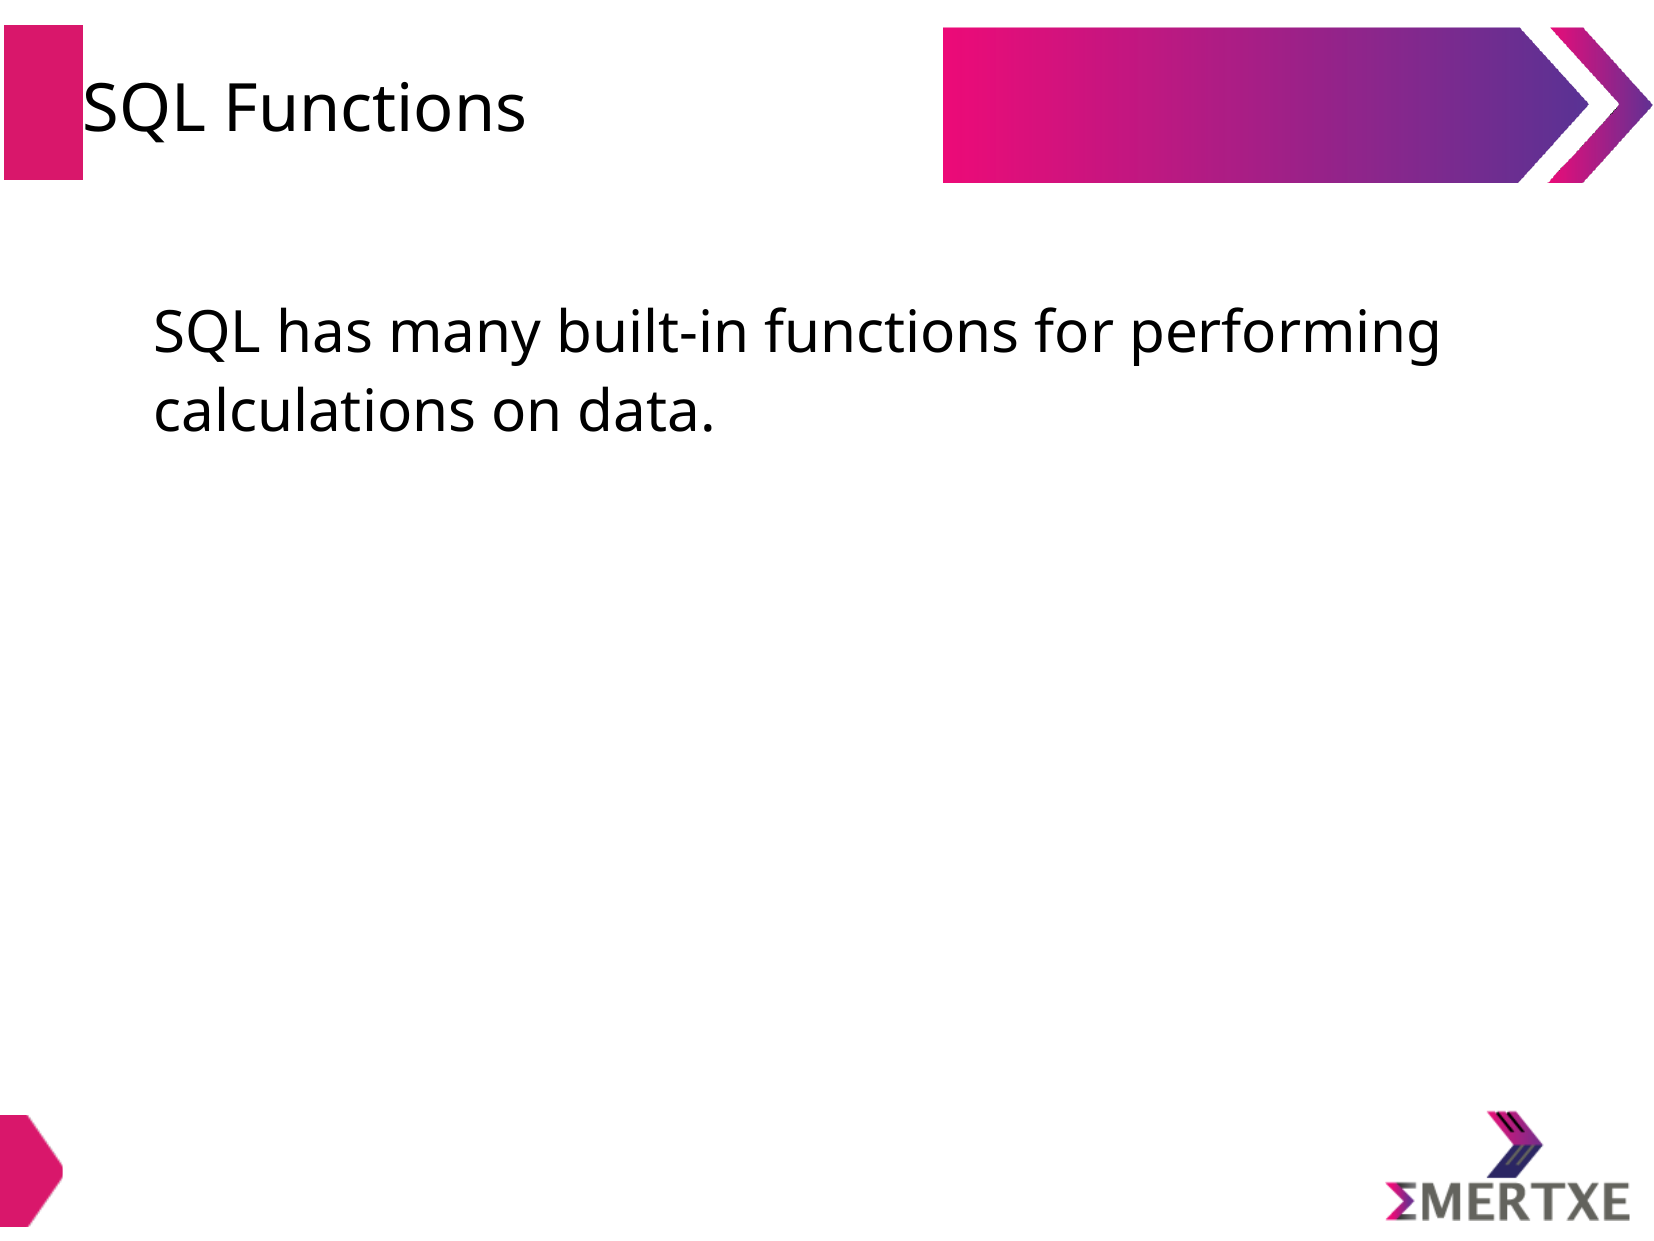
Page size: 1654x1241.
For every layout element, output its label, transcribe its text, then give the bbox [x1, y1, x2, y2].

picture [1571, 27, 1653, 183]
picture [1385, 1107, 1631, 1221]
list SQL has many built-in functions for performing calculations on data. [82, 290, 1571, 1010]
title SQL Functions [82, 2, 1571, 210]
